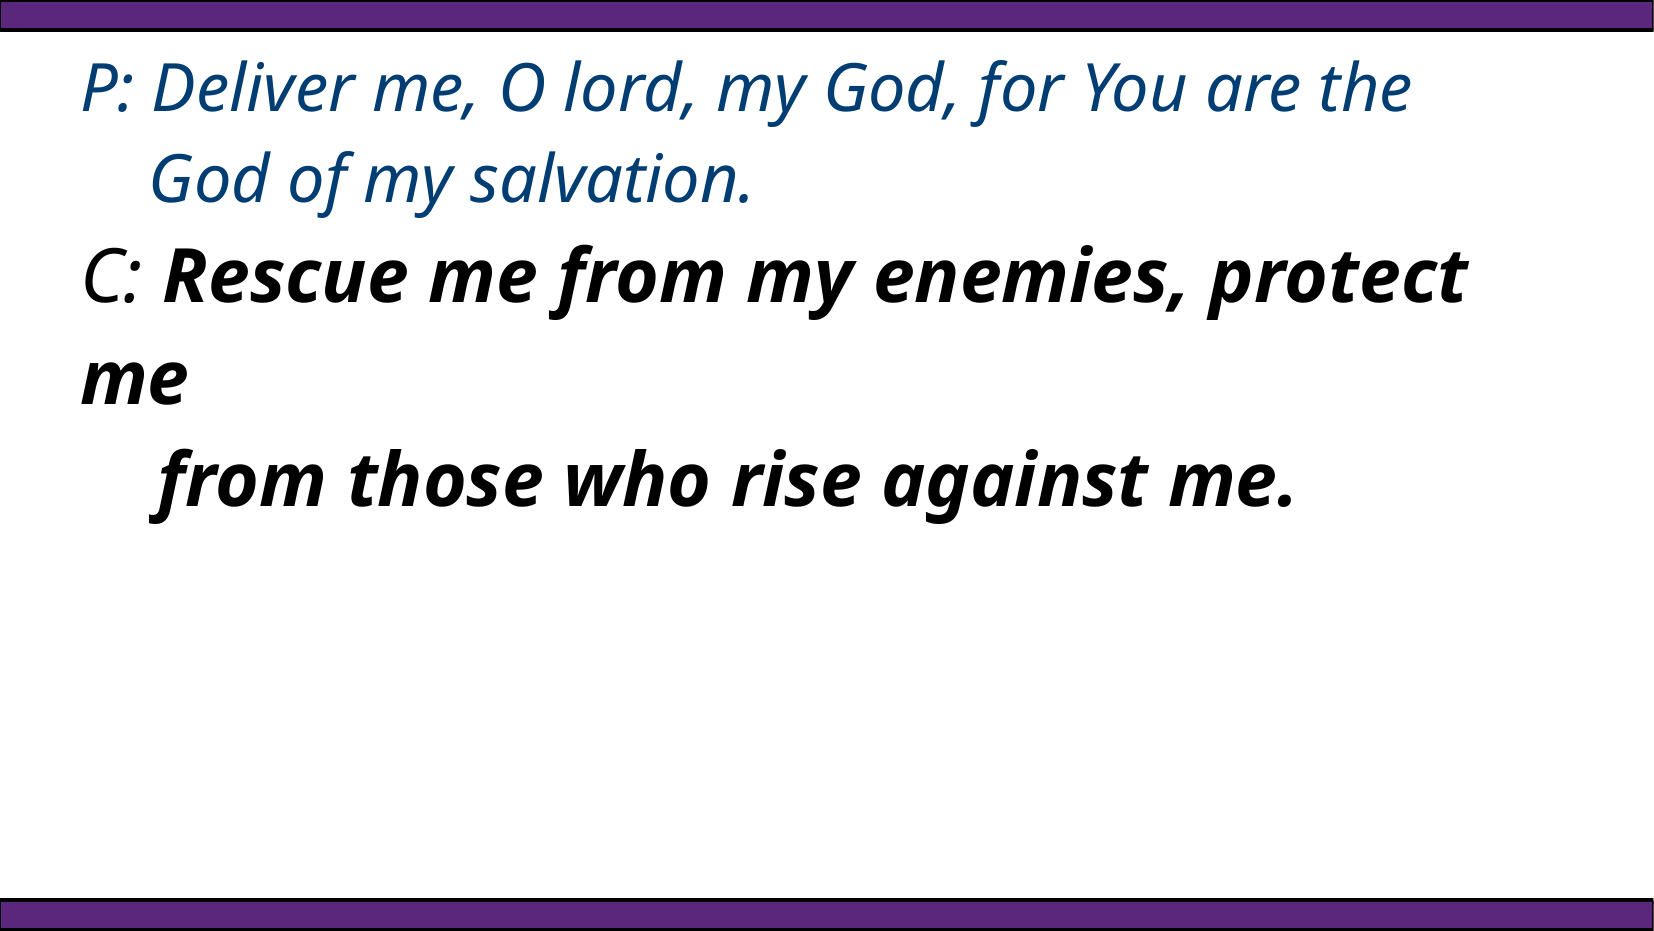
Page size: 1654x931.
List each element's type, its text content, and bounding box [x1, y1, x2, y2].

text_box [0, 0, 1654, 31]
picture [0, 31, 1654, 900]
text_box P: Deliver me, O lord, my God, for You are the God of my salvation. C: Rescue me from my enemies, protect me from those who rise against me. [65, 32, 1611, 436]
text_box [0, 900, 1654, 931]
